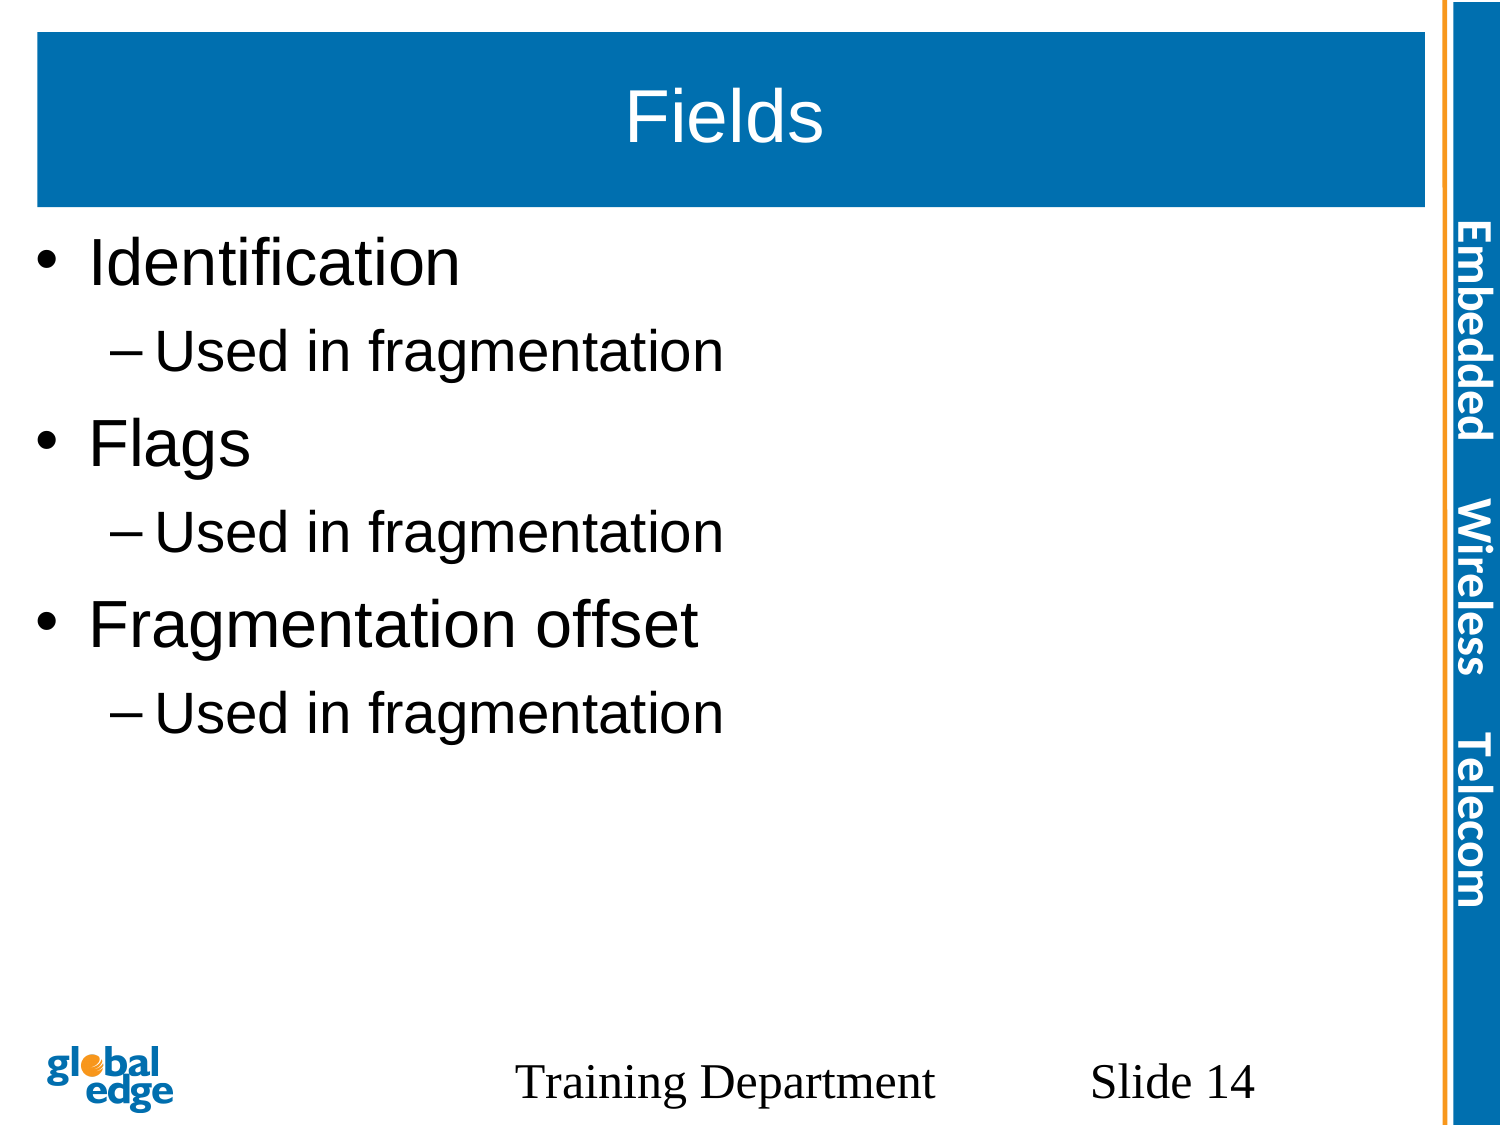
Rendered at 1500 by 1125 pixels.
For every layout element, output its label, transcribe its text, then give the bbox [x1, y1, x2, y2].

picture [34, 1034, 185, 1125]
list Identification Used in fragmentation Flags Used in fragmentation Fragmentation offset Used in fragmentation [35, 218, 1412, 1038]
title Fields [88, 64, 1361, 162]
